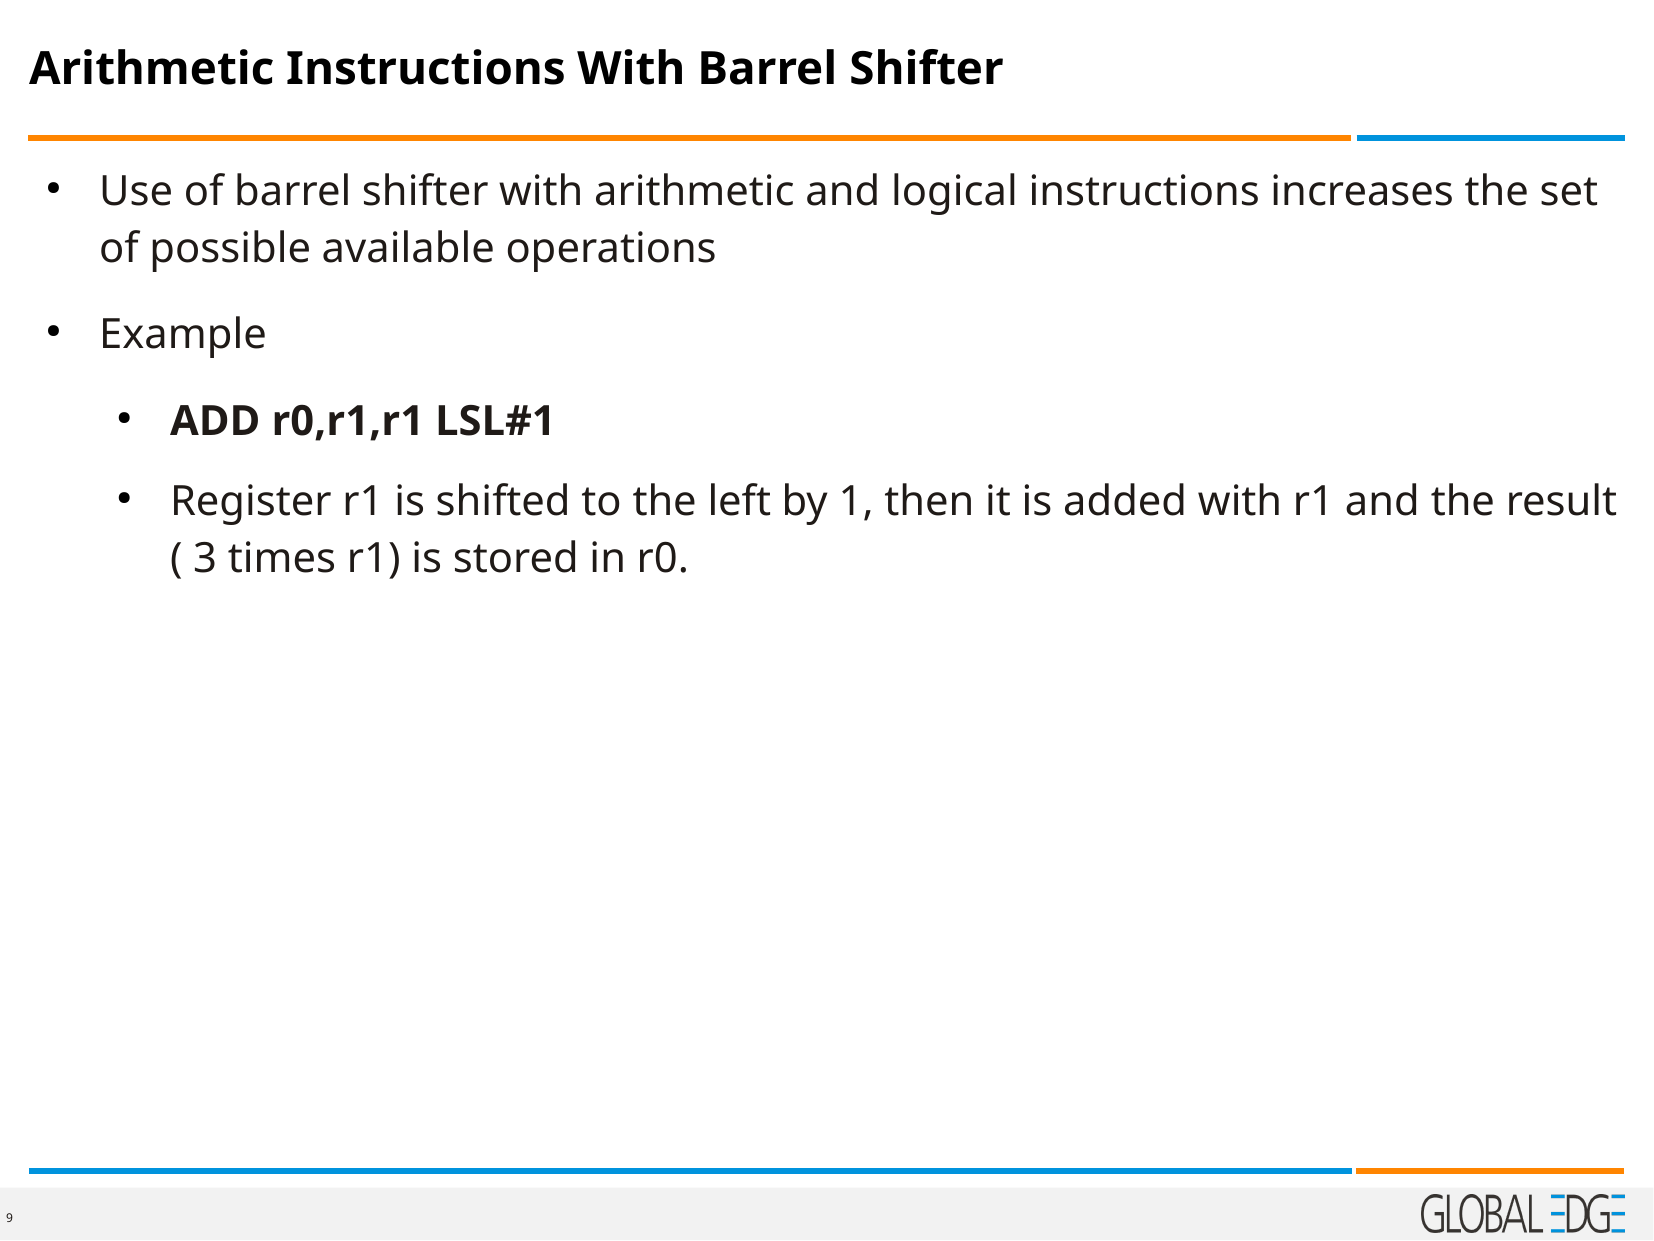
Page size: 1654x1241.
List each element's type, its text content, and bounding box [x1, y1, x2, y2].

list Use of barrel shifter with arithmetic and logical instructions increases the set of possible available operations Example ADD r0,r1,r1 LSL#1 Register r1 is shifted to the left by 1, then it is added with r1 and the result ( 3 times r1) is stored in r0. [28, 160, 1625, 1153]
picture [1421, 1194, 1625, 1233]
title Arithmetic Instructions With Barrel Shifter [17, 18, 1499, 115]
